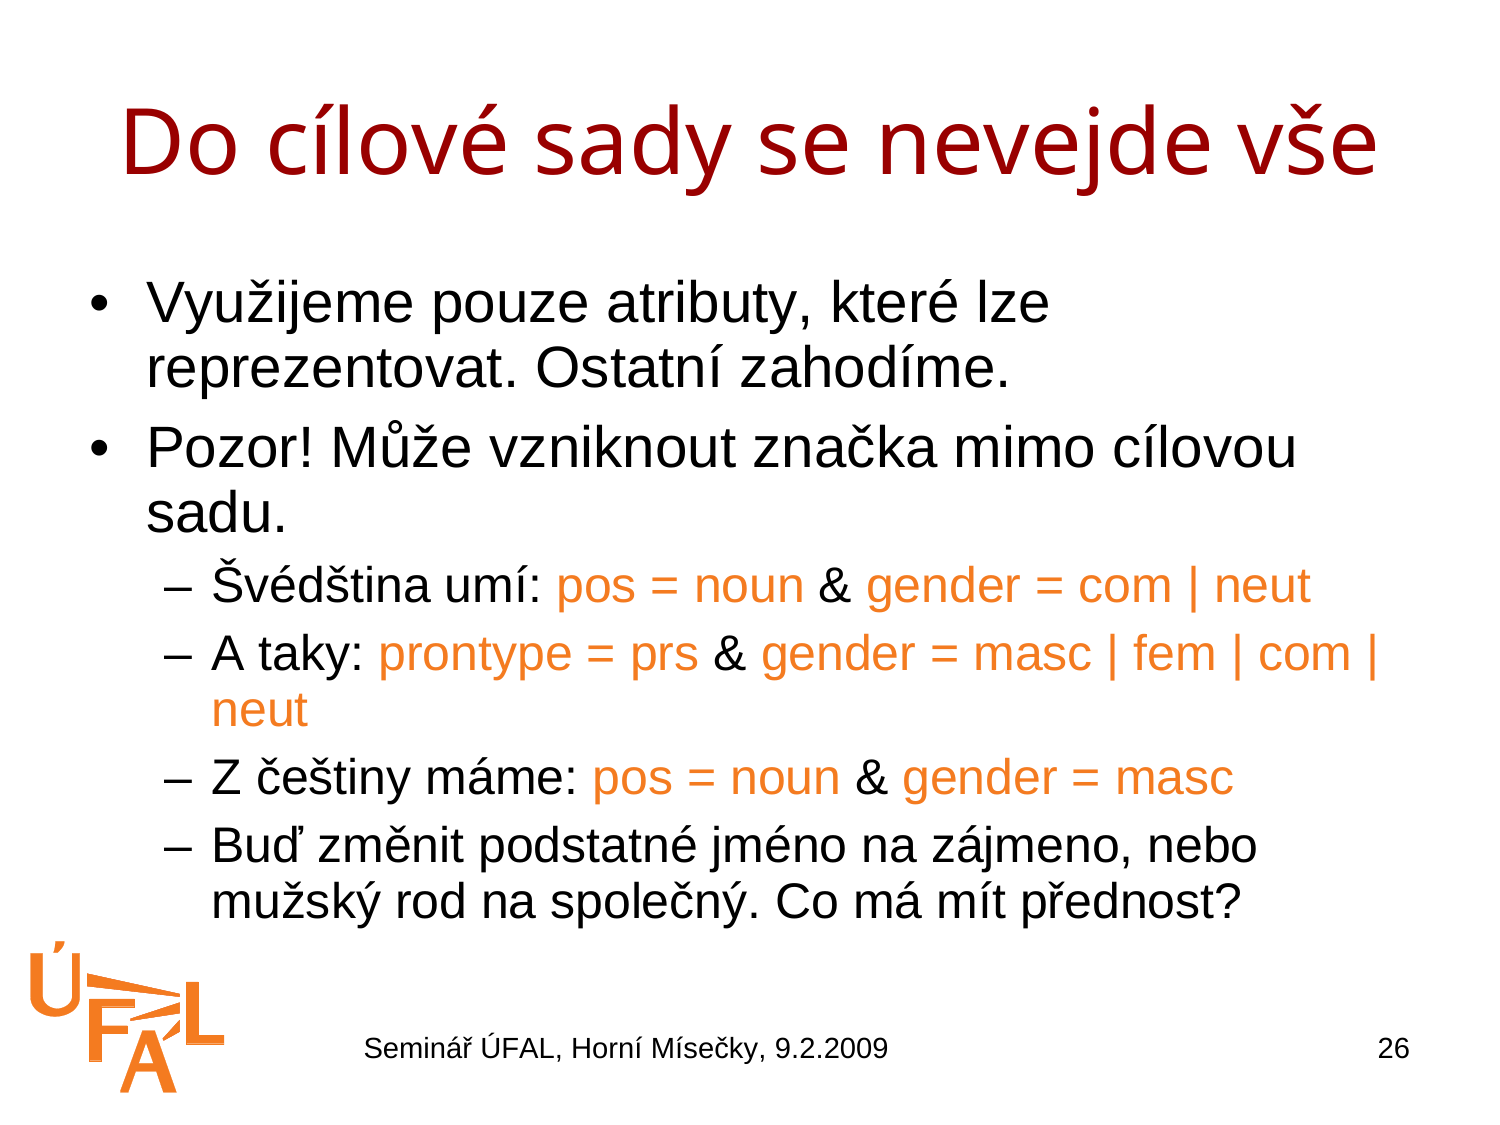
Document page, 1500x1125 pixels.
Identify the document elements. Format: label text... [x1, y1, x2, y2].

title Do cílové sady se nevejde vše [75, 45, 1426, 233]
list Využijeme pouze atributy, které lze reprezentovat. Ostatní zahodíme. Pozor! Může vzniknout značka mimo cílovou sadu. Švédština umí: pos = noun & gender = com | neut A taky: prontype = prs & gender = masc | fem | com | neut Z češtiny máme: pos = noun & gender = masc Buď změnit podstatné jméno na zájmeno, nebo mužský rod na společný. Co má mít přednost? [75, 262, 1426, 1006]
